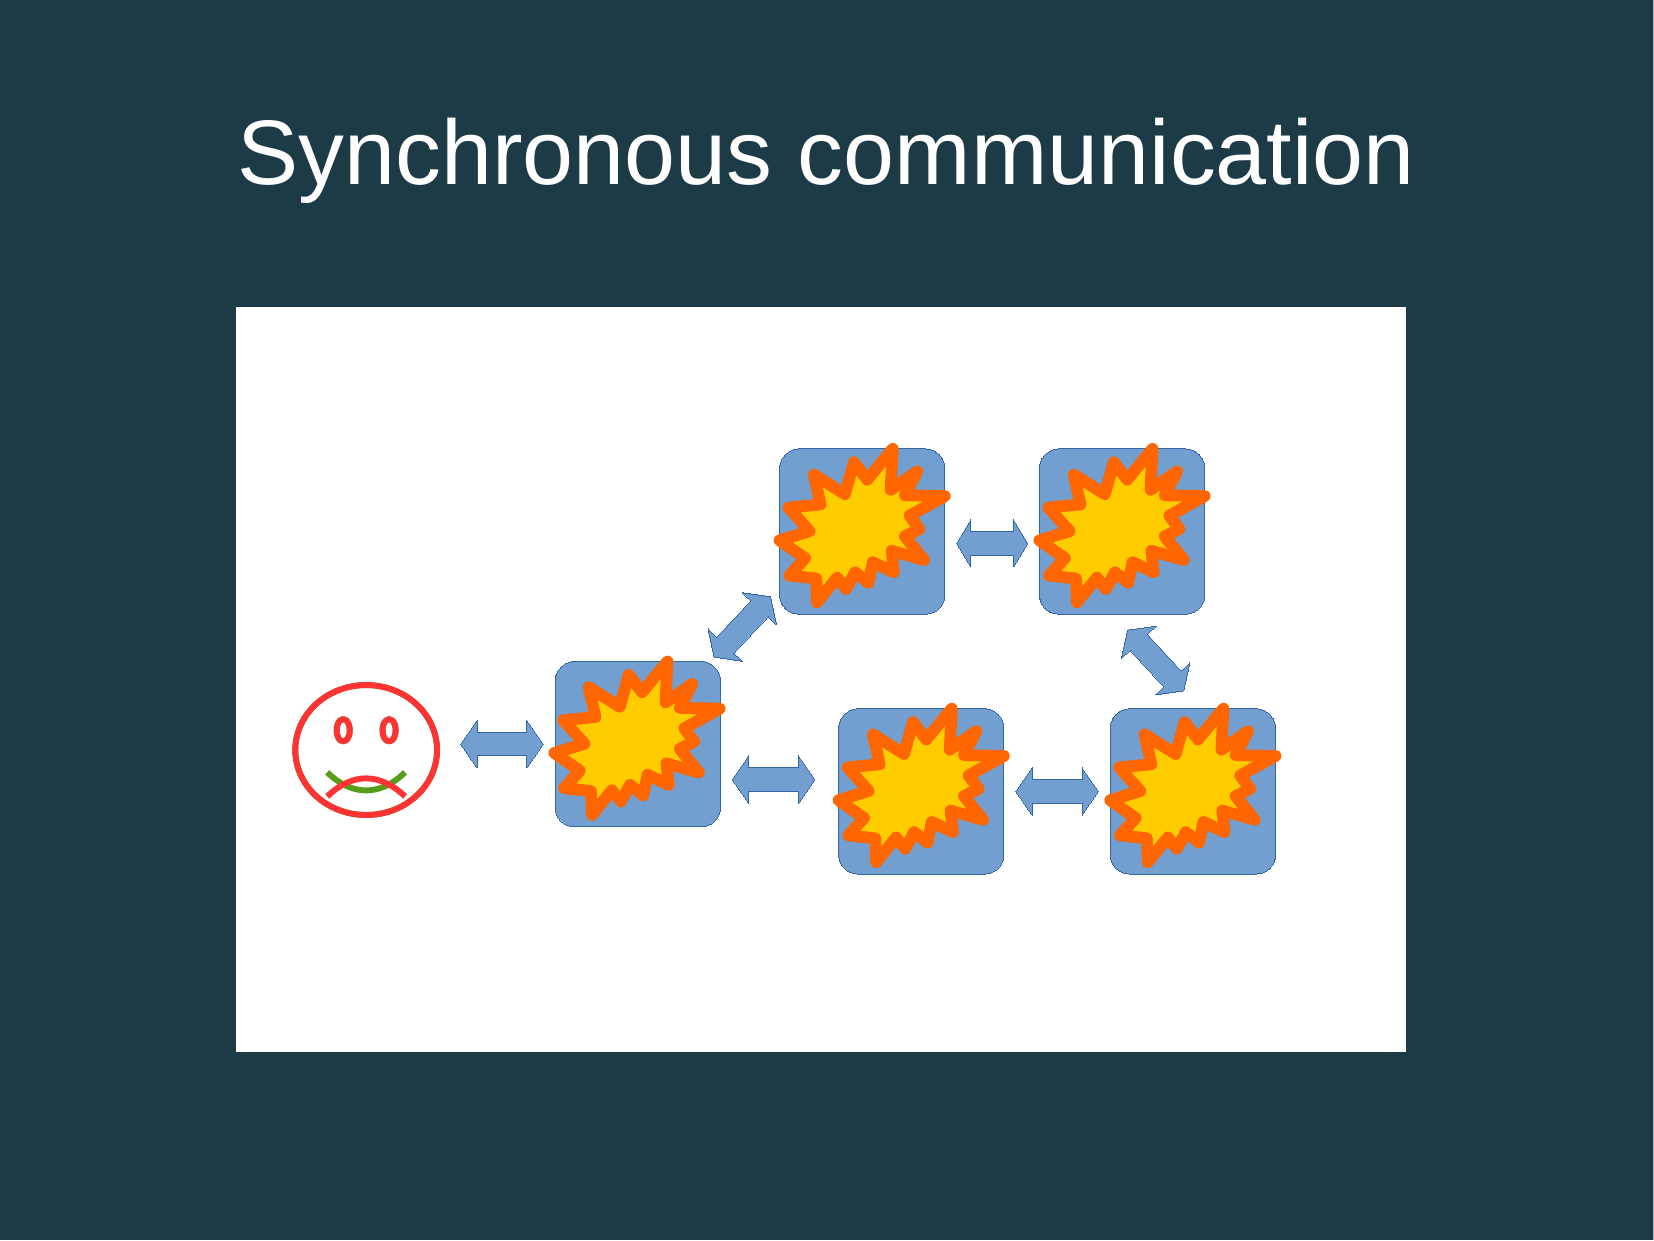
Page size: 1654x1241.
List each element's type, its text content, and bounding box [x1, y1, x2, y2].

text_box B [779, 448, 892, 540]
text_box E [950, 708, 1004, 755]
text_box B [891, 448, 945, 496]
title Synchronous communication [82, 49, 1571, 257]
text_box [236, 307, 1406, 1052]
text_box D [1110, 757, 1276, 875]
text_box C [1151, 448, 1205, 496]
text_box D [1222, 708, 1276, 755]
text_box E [838, 708, 951, 800]
text_box D [1110, 708, 1223, 799]
text_box A [555, 661, 721, 827]
text_box C [1039, 497, 1205, 615]
text_box E [838, 757, 1004, 875]
text_box A [555, 661, 667, 752]
text_box C [1039, 448, 1152, 540]
text_box B [779, 497, 945, 615]
